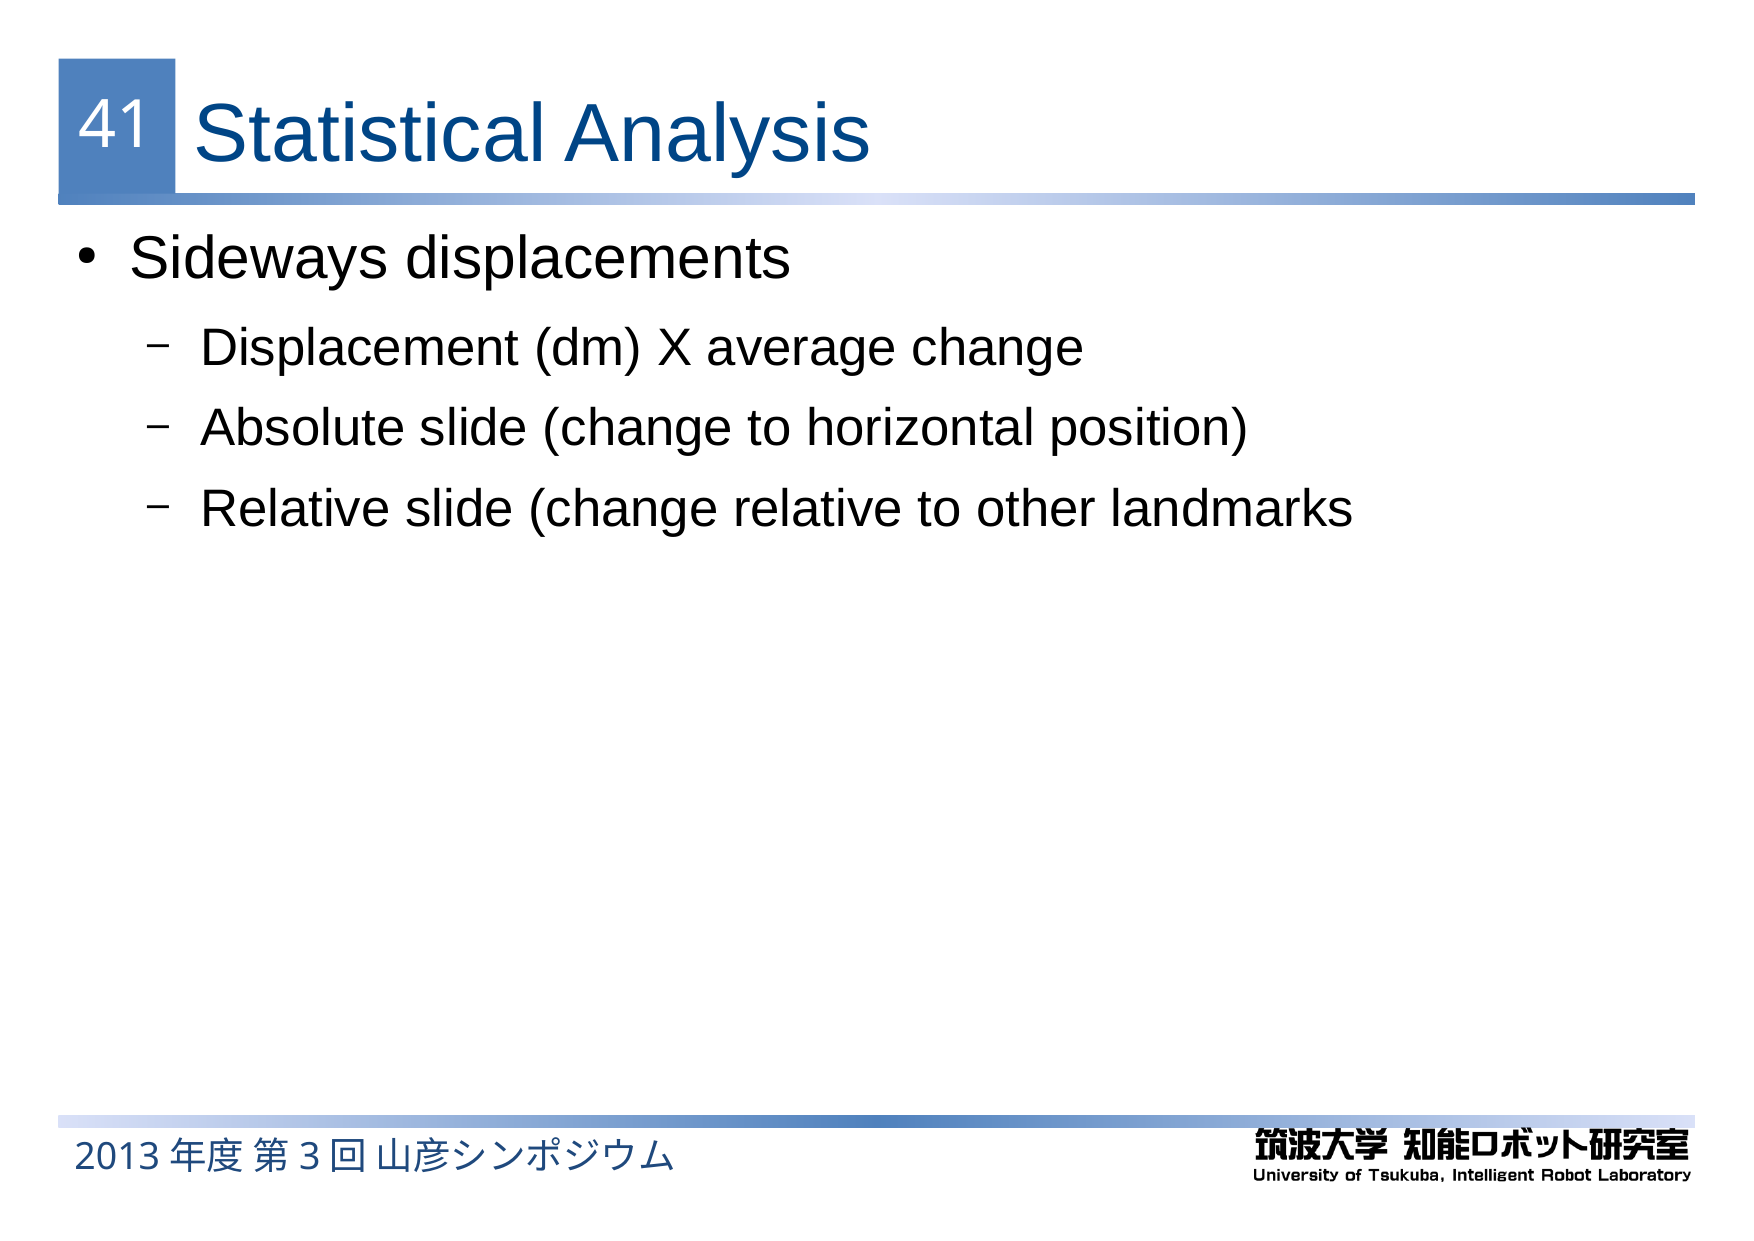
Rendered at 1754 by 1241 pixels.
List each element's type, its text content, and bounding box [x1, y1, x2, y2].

picture [1252, 1127, 1691, 1182]
title Statistical Analysis [193, 61, 1651, 205]
list Sideways displacements Displacement (dm) X average change Absolute slide (change to horizontal position) Relative slide (change relative to other landmarks [58, 223, 1696, 1109]
